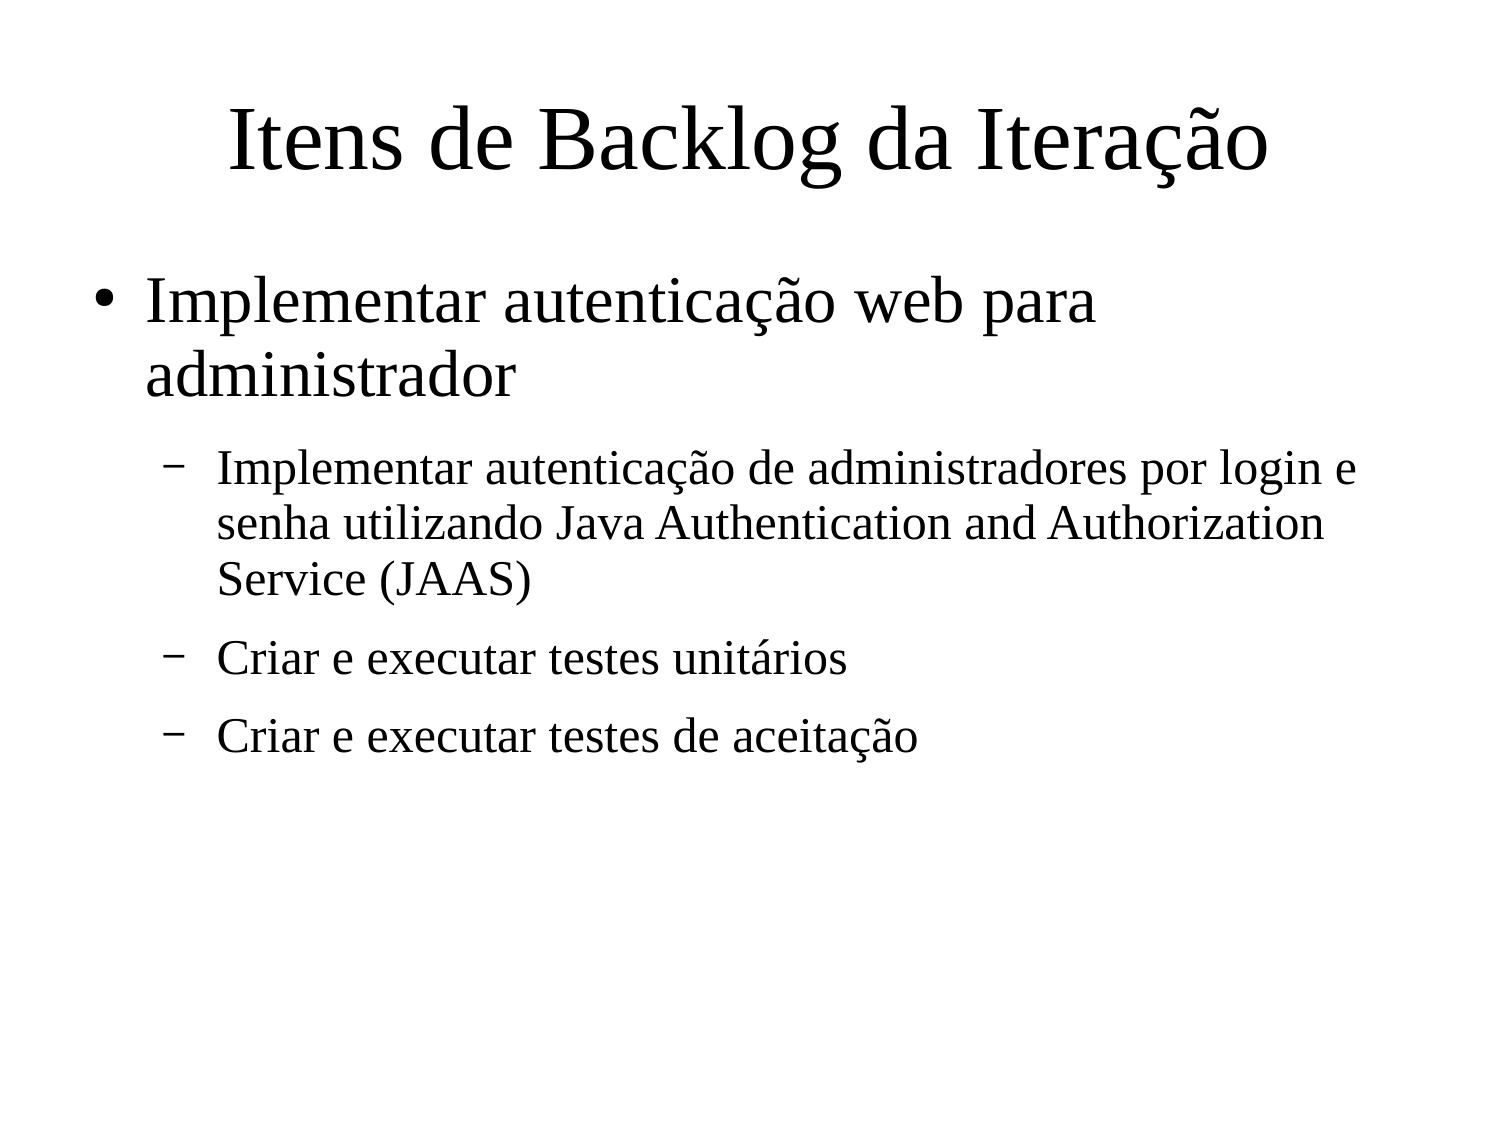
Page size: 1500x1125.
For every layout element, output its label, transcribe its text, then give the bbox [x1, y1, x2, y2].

title Itens de Backlog da Iteração [75, 45, 1425, 233]
list Implementar autenticação web para administrador Implementar autenticação de administradores por login e senha utilizando Java Authentication and Authorization Service (JAAS) Criar e executar testes unitários Criar e executar testes de aceitação [75, 262, 1425, 1005]
